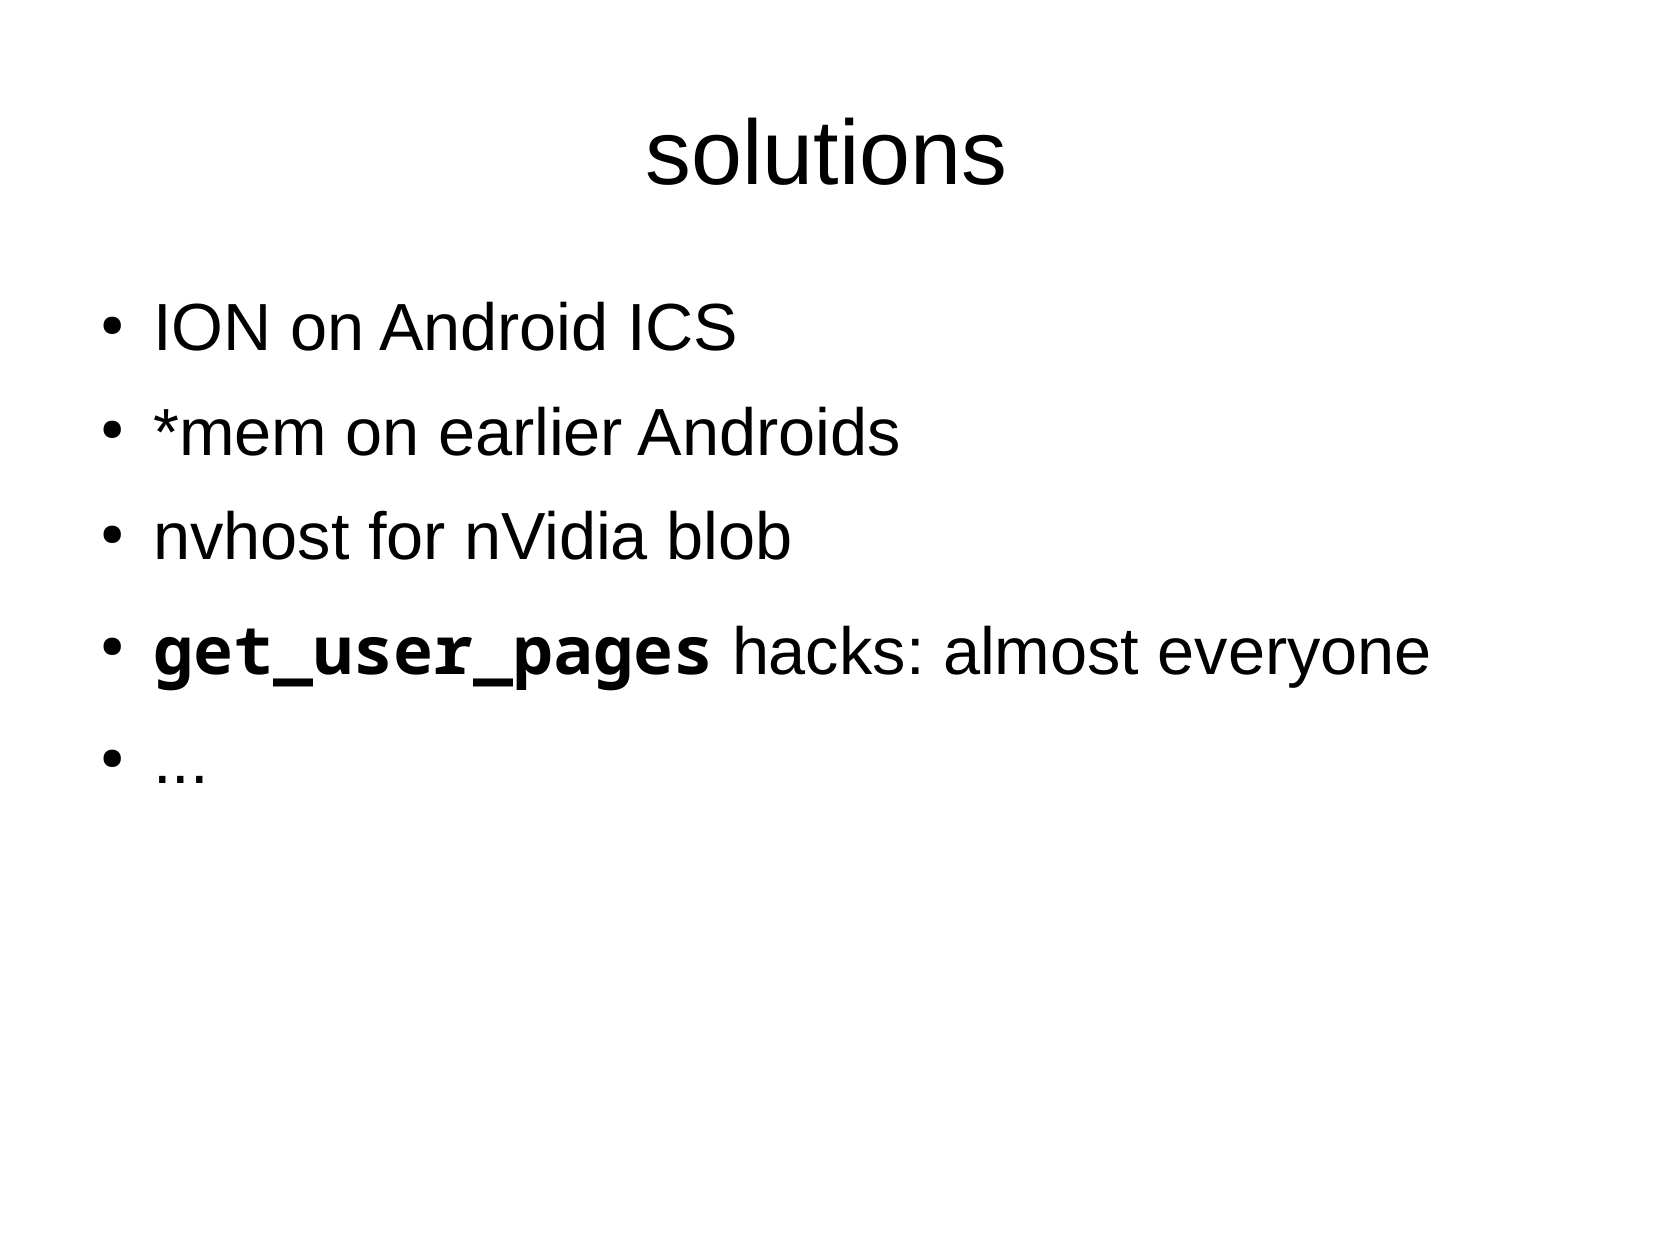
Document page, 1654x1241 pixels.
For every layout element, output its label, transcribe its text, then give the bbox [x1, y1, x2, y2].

title solutions [82, 49, 1571, 257]
list ION on Android ICS *mem on earlier Androids nvhost for nVidia blob get_user_pages hacks: almost everyone ... [82, 290, 1571, 1109]
